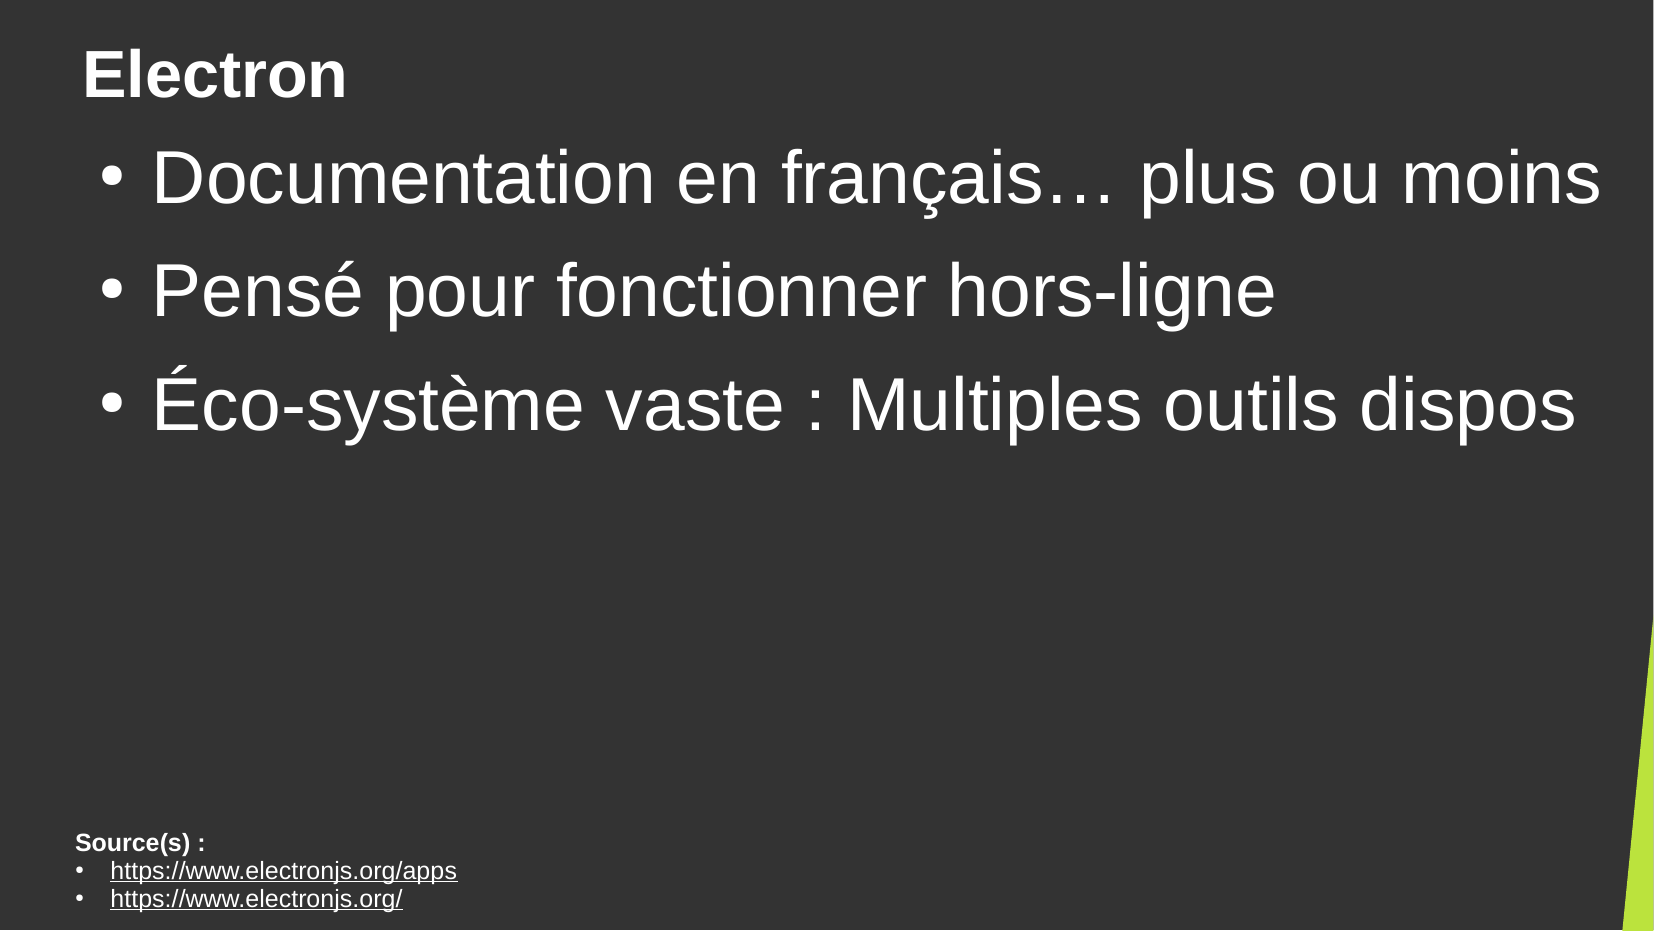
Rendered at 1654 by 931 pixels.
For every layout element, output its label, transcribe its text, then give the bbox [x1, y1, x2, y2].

text_box [1622, 609, 1654, 931]
list Documentation en français… plus ou moins Pensé pour fonctionner hors-ligne Éco-système vaste : Multiples outils dispos [80, 135, 1619, 721]
text_box Source(s) : https://www.electronjs.org/apps https://www.electronjs.org/ [60, 821, 1546, 931]
title Electron [82, 37, 1571, 112]
